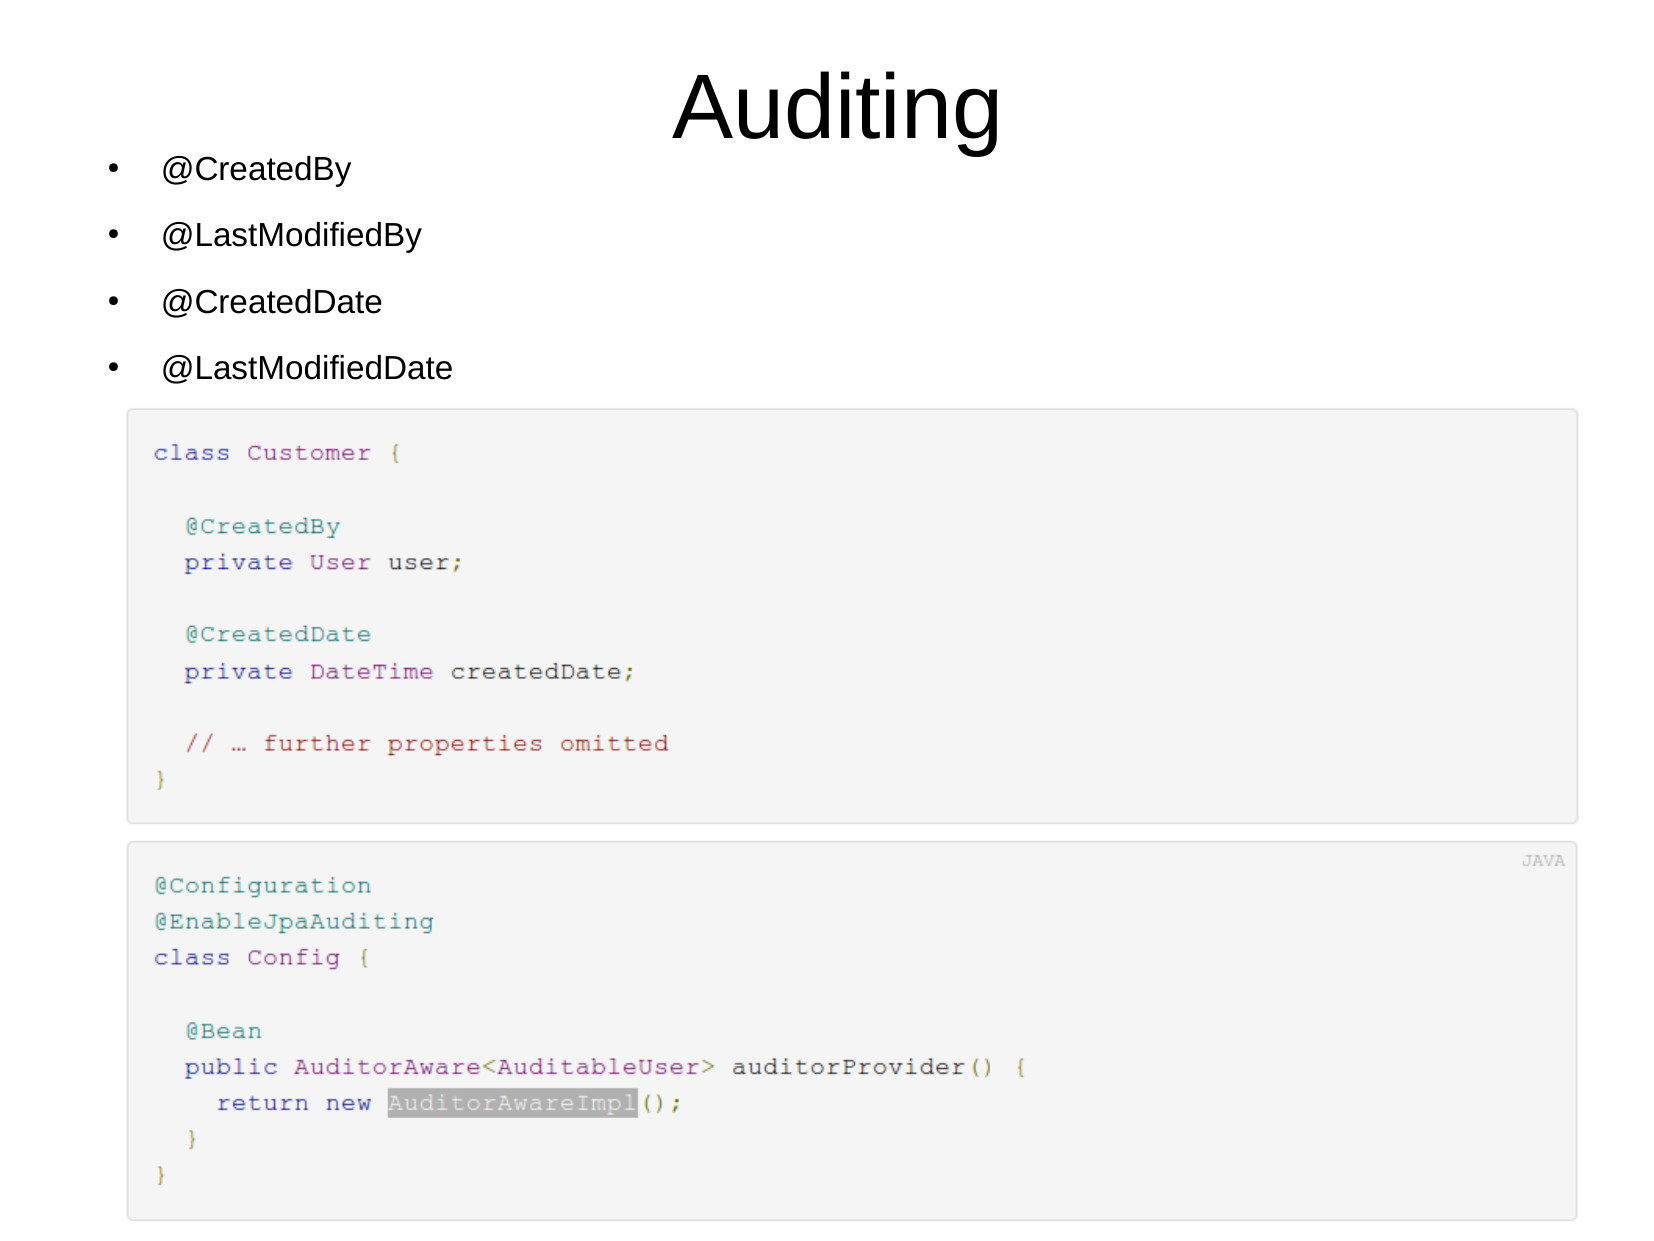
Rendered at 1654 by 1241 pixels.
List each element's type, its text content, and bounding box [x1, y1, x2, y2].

title Auditing [105, 49, 1571, 150]
picture [119, 396, 1591, 1226]
list @CreatedBy @LastModifiedBy @CreatedDate @LastModifiedDate [90, 150, 1571, 1141]
